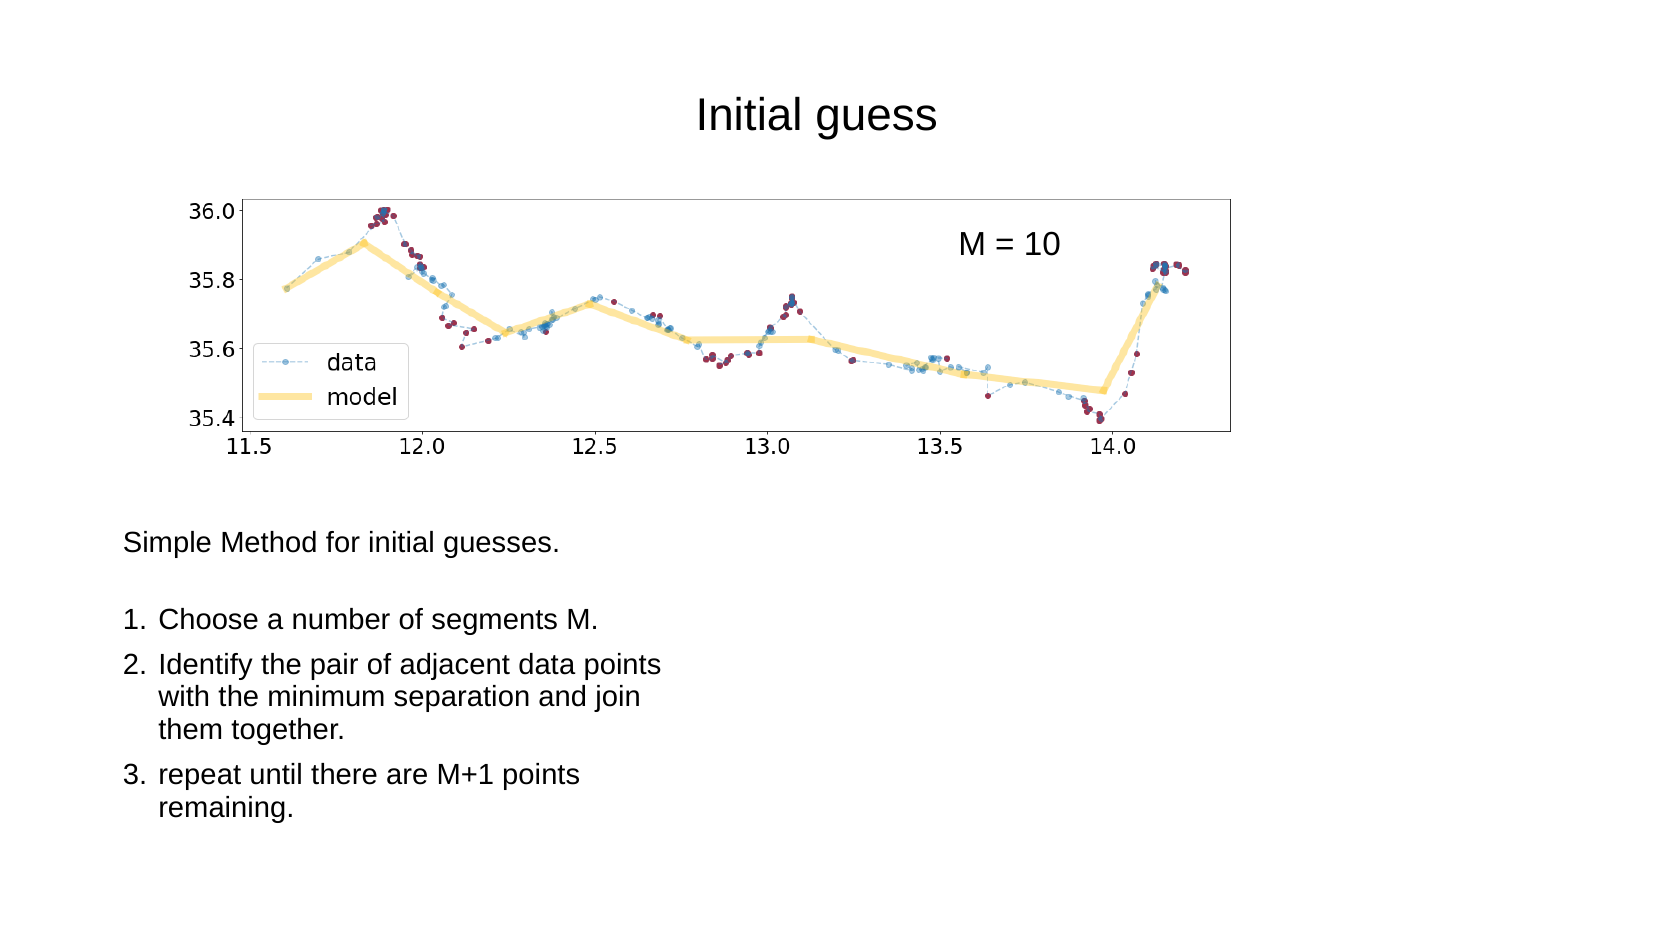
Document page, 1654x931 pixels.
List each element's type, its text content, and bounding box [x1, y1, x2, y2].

title Initial guess [72, 37, 1561, 193]
text_box Simple Method for initial guesses. Choose a number of segments M. Identify the pair of adjacent data points with the minimum separation and join them together. repeat until there are M+1 points remaining. [108, 518, 686, 891]
text_box M = 10 [943, 217, 1346, 317]
picture [181, 192, 1236, 464]
